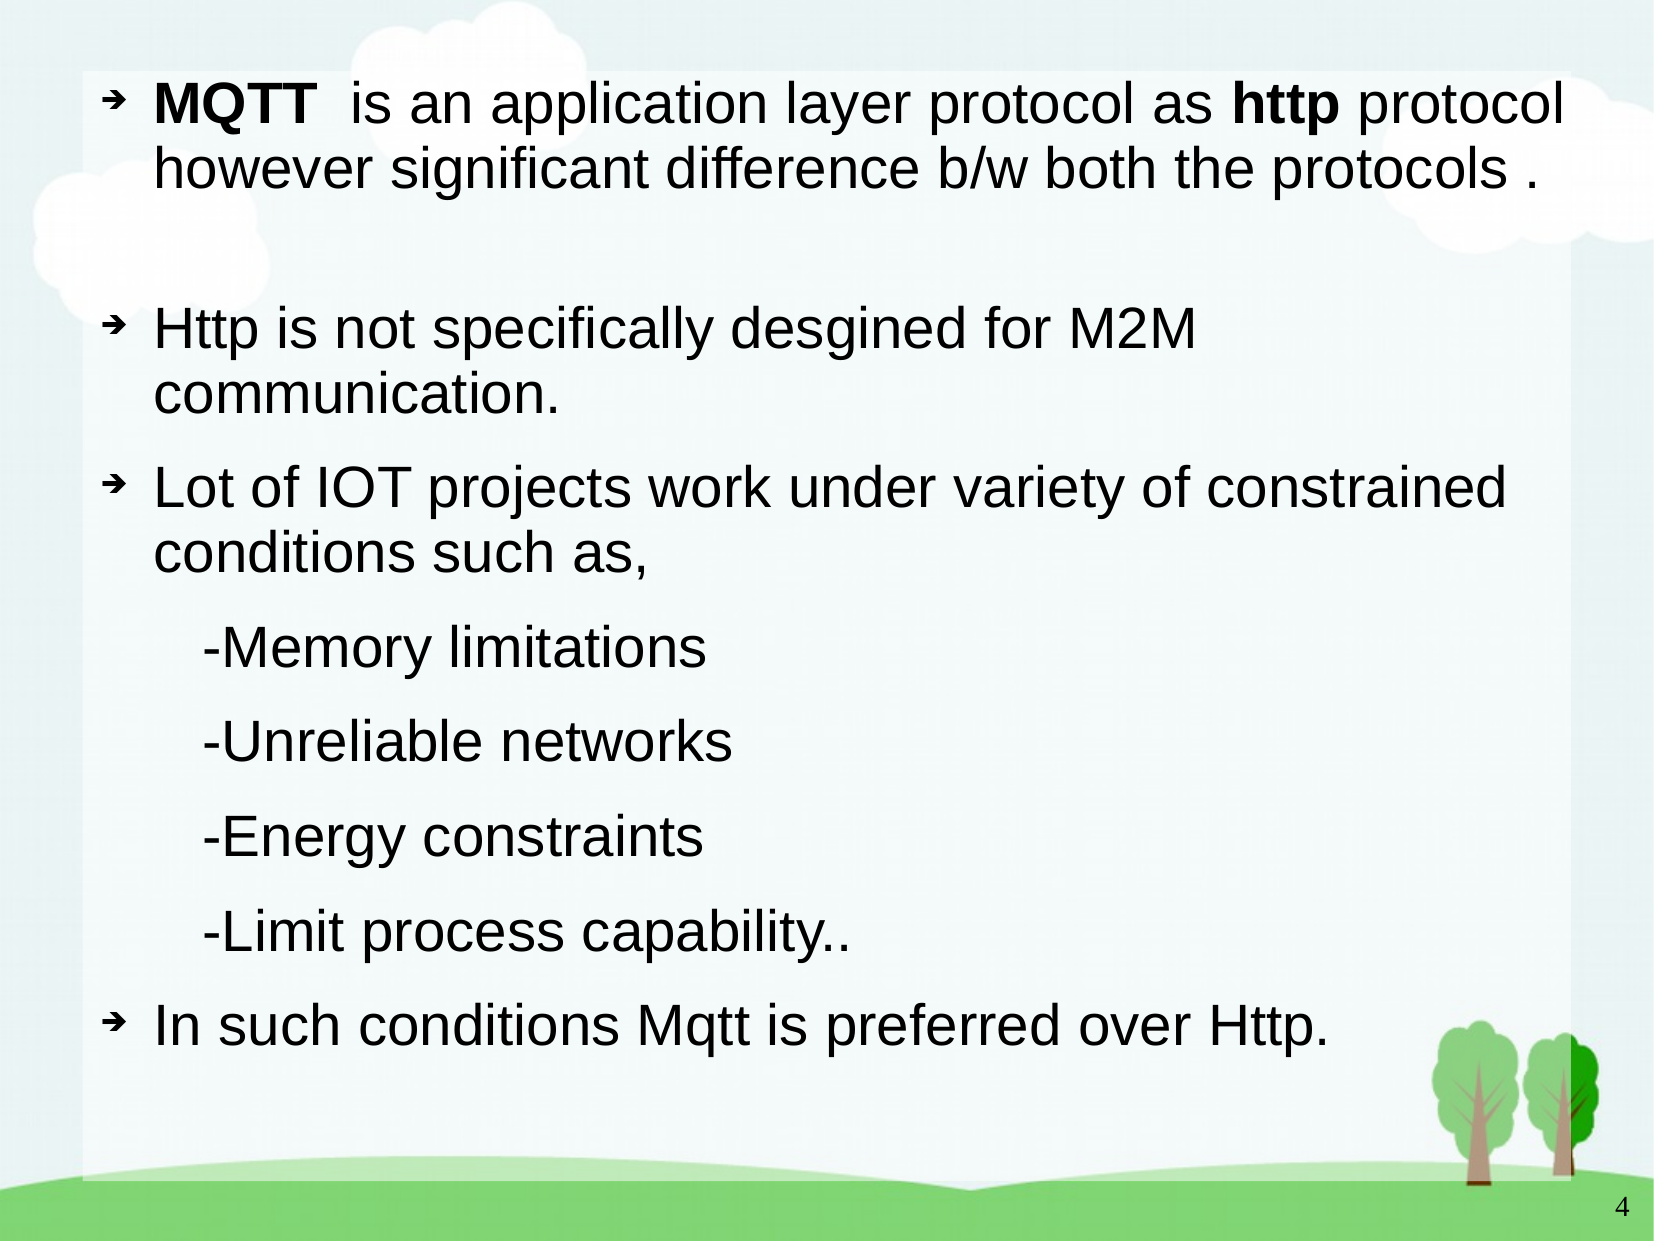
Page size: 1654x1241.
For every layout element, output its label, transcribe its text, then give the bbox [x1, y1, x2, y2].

picture [0, 0, 1654, 1241]
list MQTT is an application layer protocol as http protocol however significant difference b/w both the protocols . Http is not specifically desgined for M2M communication. Lot of IOT projects work under variety of constrained conditions such as, -Memory limitations -Unreliable networks -Energy constraints -Limit process capability.. In such conditions Mqtt is preferred over Http. [82, 70, 1571, 1182]
